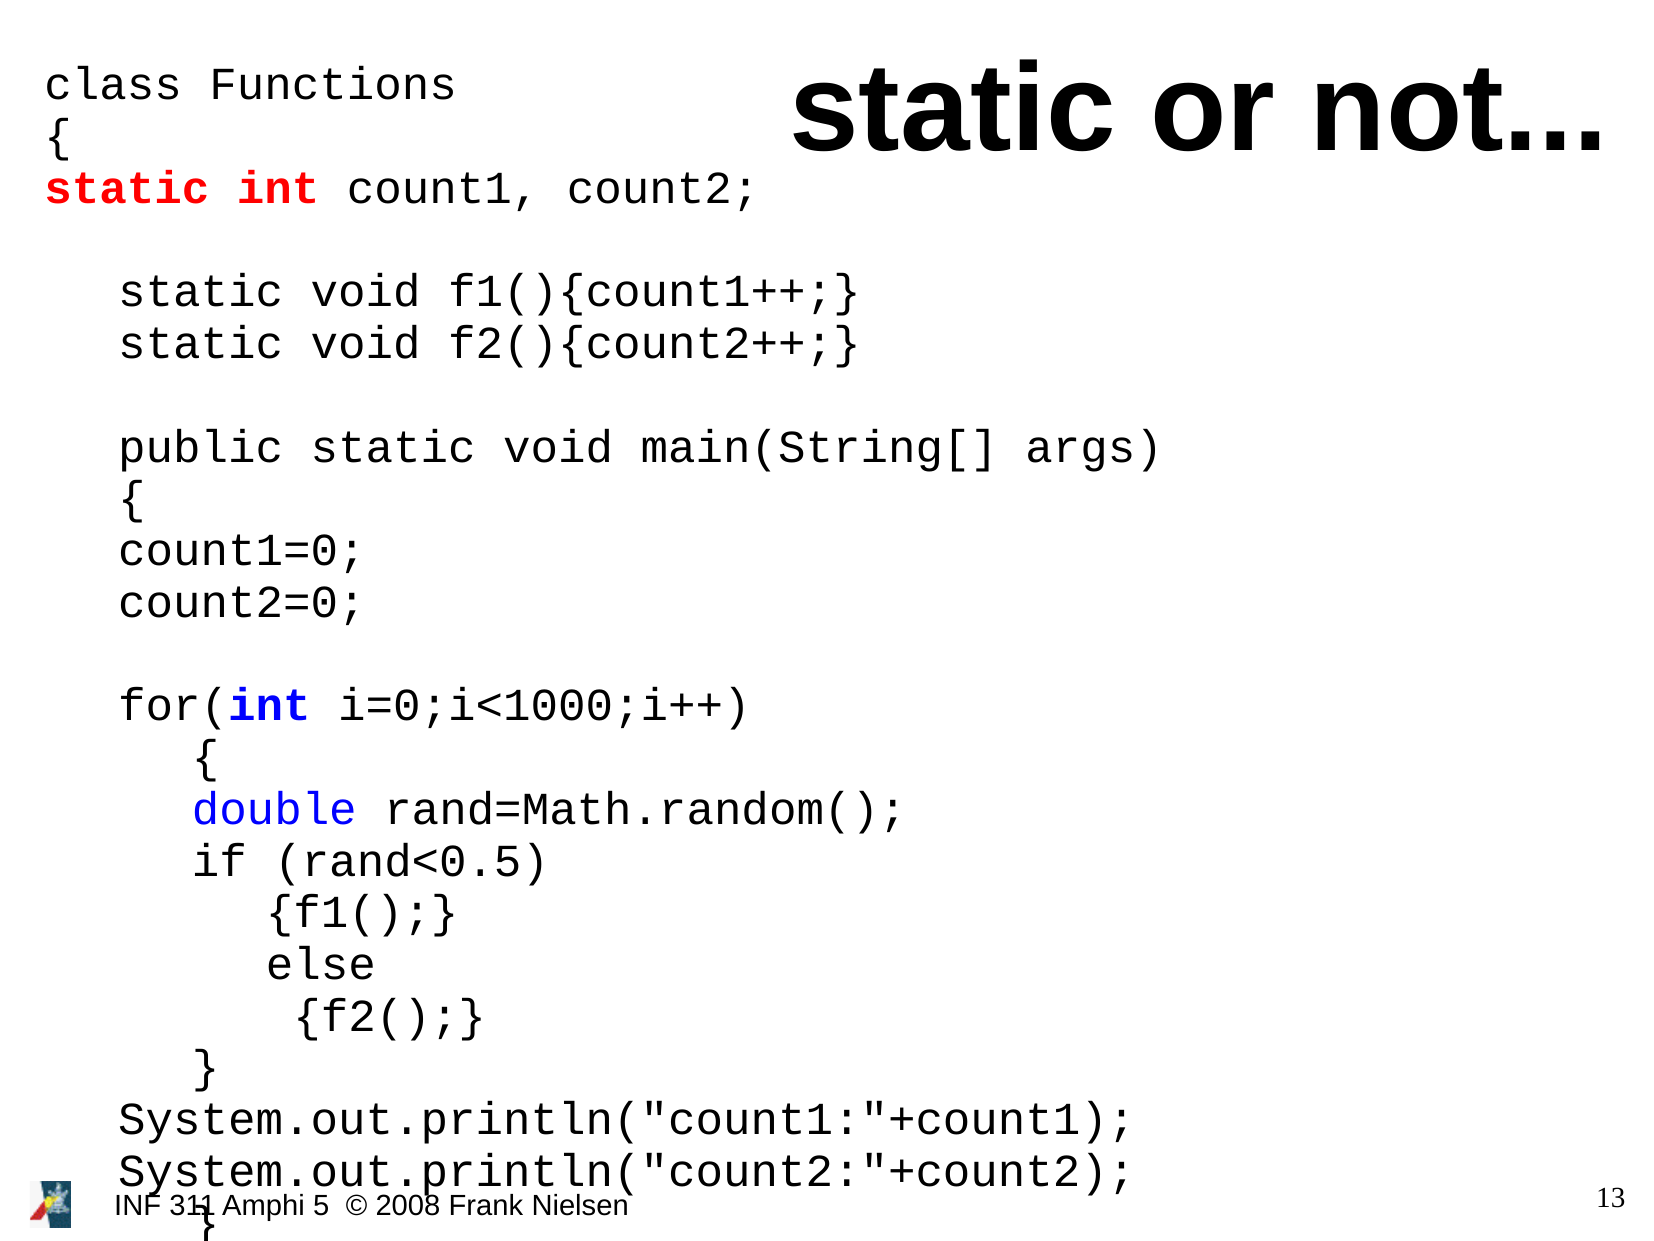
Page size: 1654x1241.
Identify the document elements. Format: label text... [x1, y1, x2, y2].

text_box static or not... [774, 29, 1625, 185]
text_box class Functions { static int count1, count2; static void f1(){count1++;} static void f2(){count2++;} public static void main(String[] args) { count1=0; count2=0; for(int i=0;i<1000;i++) { double rand=Math.random(); if (rand<0.5) {f1();} else {f2();} } System.out.println("count1:"+count1); System.out.println("count2:"+count2); } } [29, 54, 1625, 1241]
